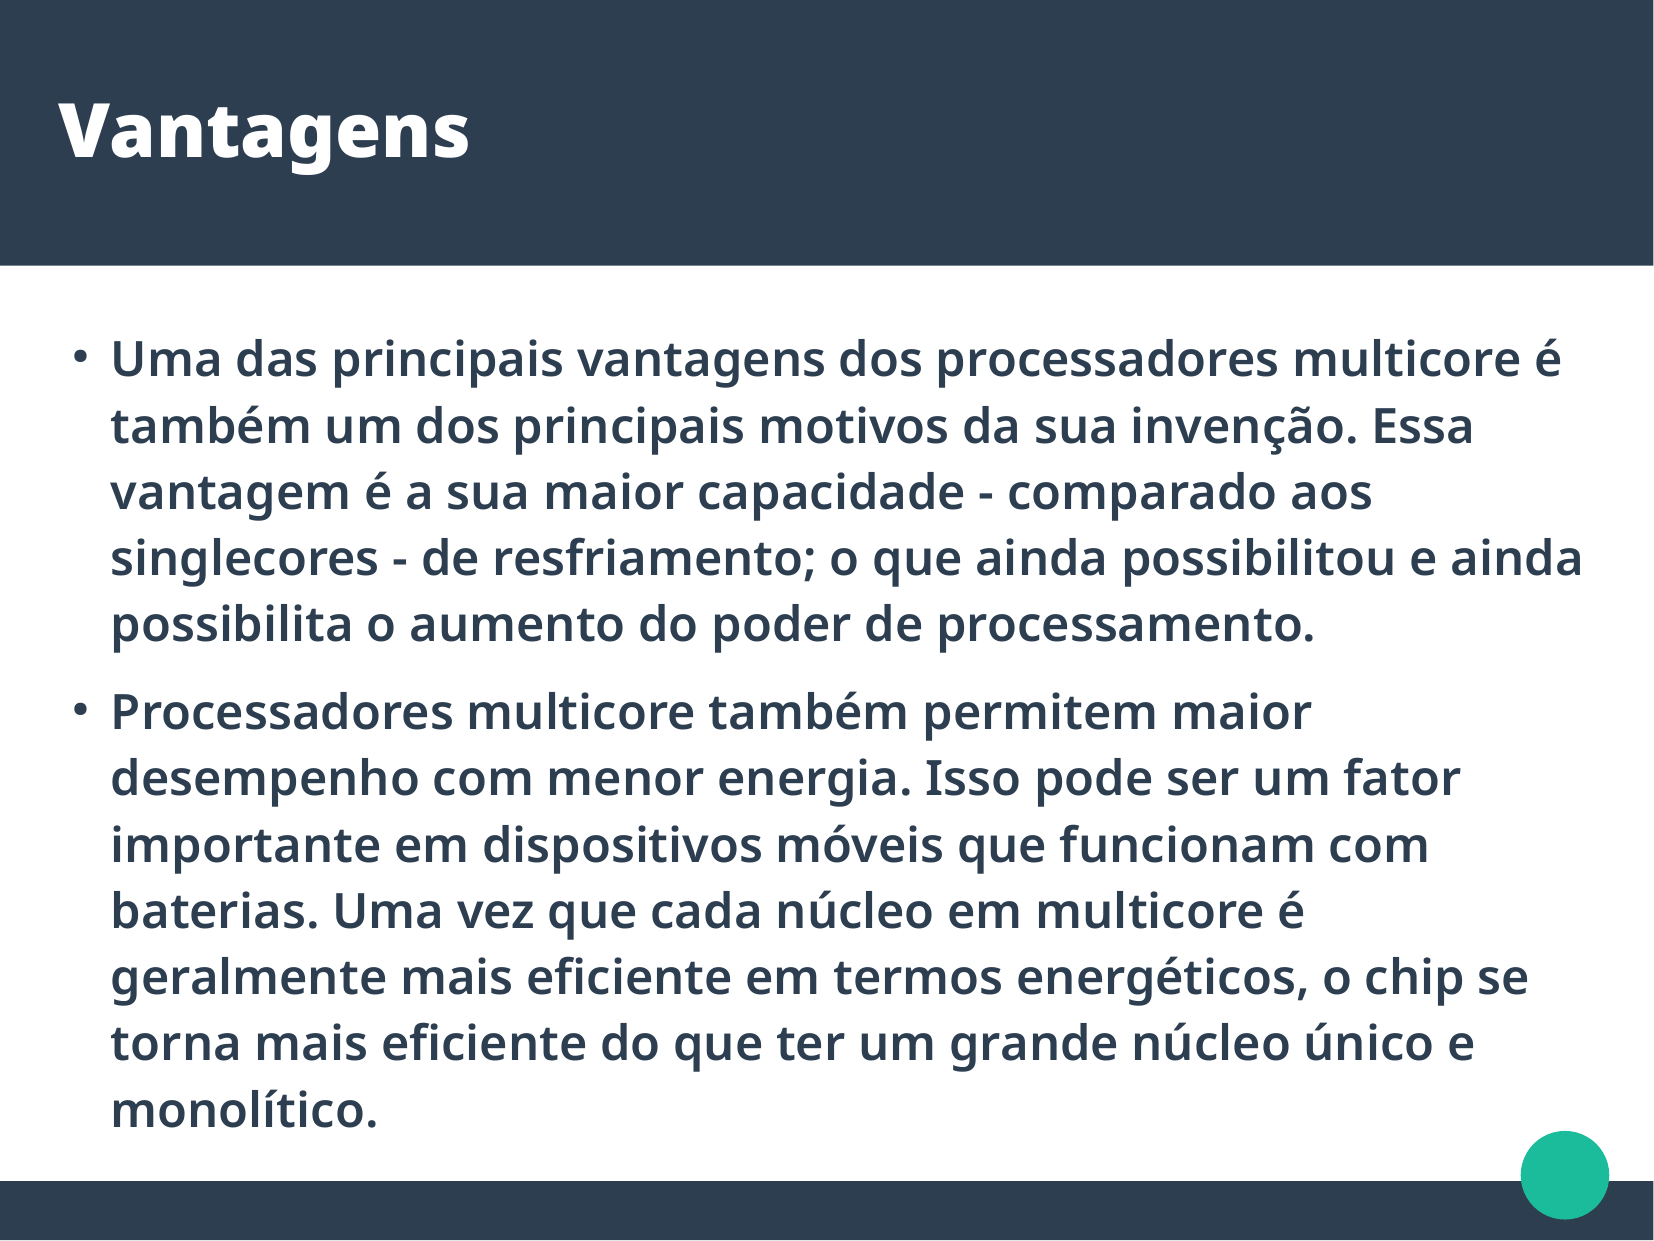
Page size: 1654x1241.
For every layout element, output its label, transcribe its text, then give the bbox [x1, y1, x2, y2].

title Vantagens [59, 49, 1595, 207]
list Uma das principais vantagens dos processadores multicore é também um dos principais motivos da sua invenção. Essa vantagem é a sua maior capacidade - comparado aos singlecores - de resfriamento; o que ainda possibilitou e ainda possibilita o aumento do poder de processamento. Processadores multicore também permitem maior desempenho com menor energia. Isso pode ser um fator importante em dispositivos móveis que funcionam com baterias. Uma vez que cada núcleo em multicore é geralmente mais eficiente em termos energéticos, o chip se torna mais eficiente do que ter um grande núcleo único e monolítico. [59, 324, 1595, 1152]
